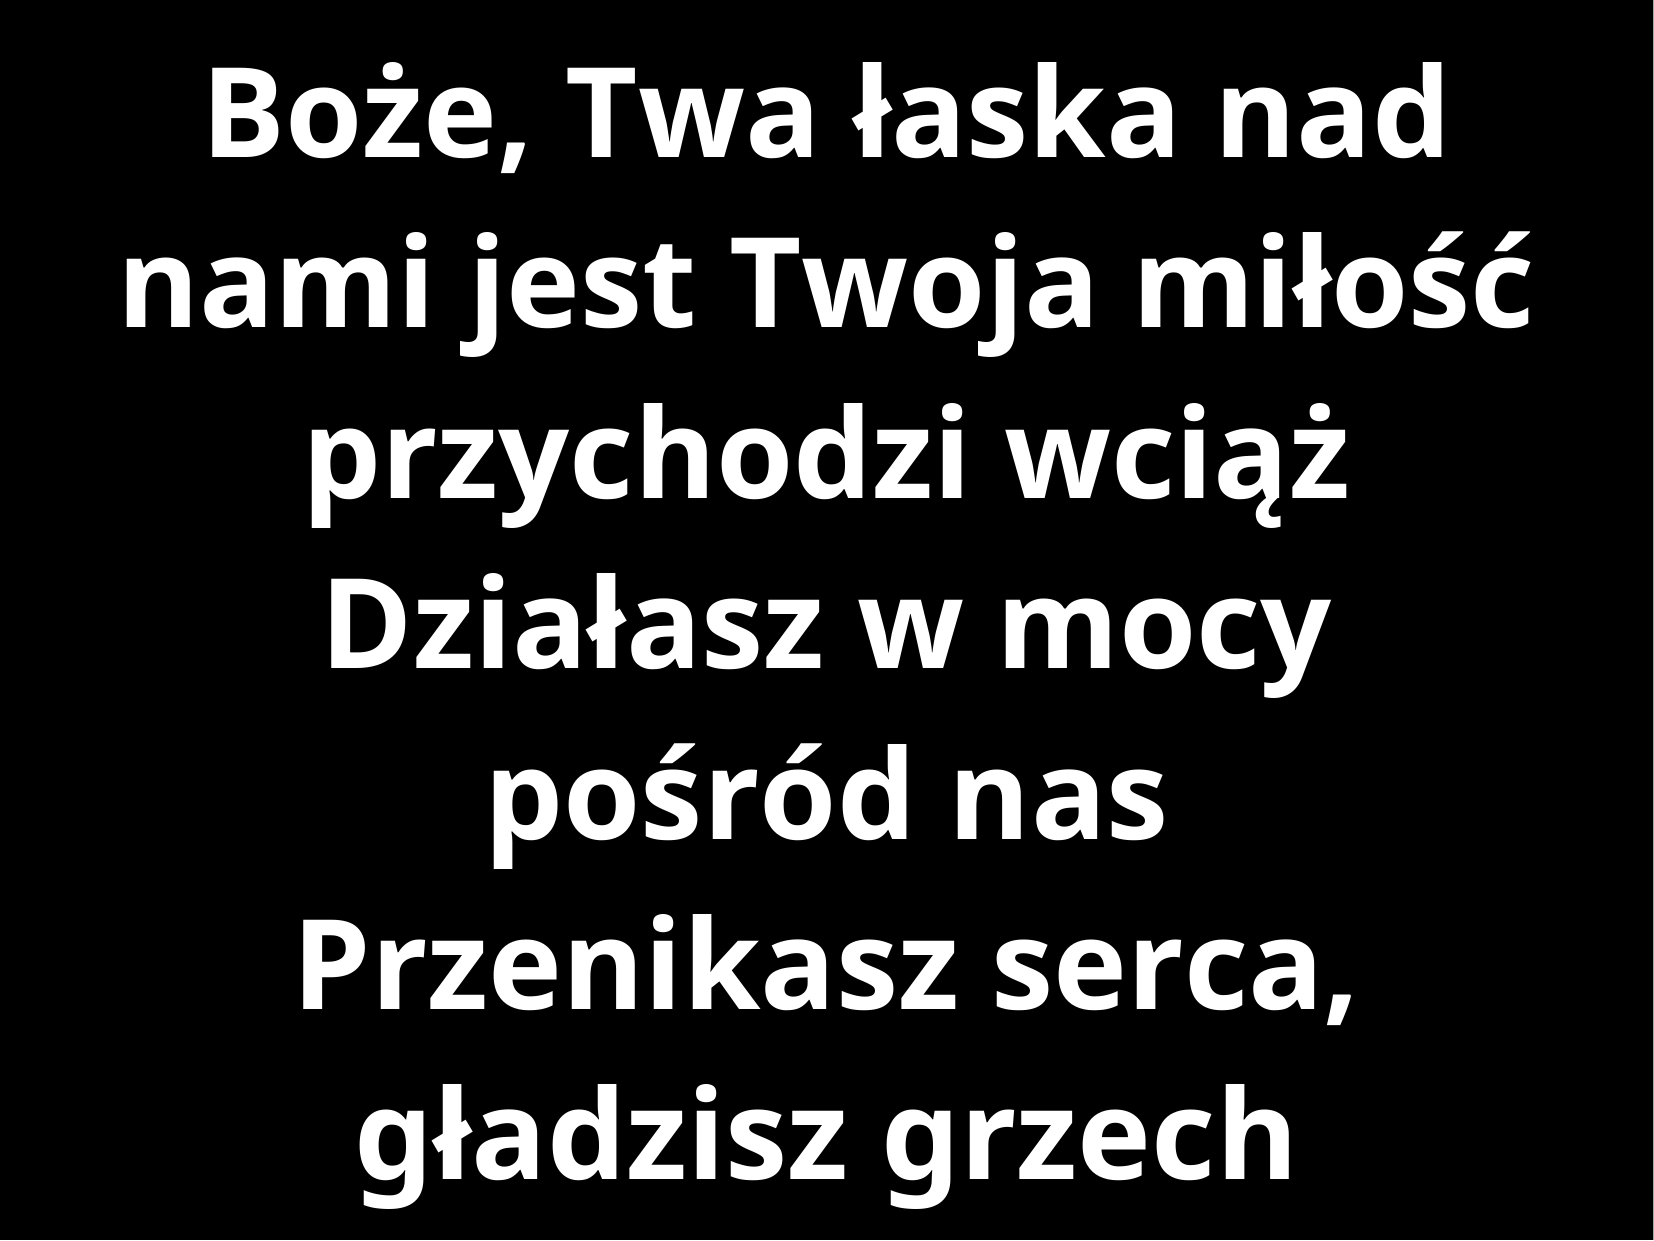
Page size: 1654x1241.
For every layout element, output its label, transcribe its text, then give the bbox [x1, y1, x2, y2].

title Boże, Twa łaska nad nami jest Twoja miłość przychodzi wciąż Działasz w mocy pośród nas Przenikasz serca, gładzisz grzech [0, 0, 1654, 1241]
